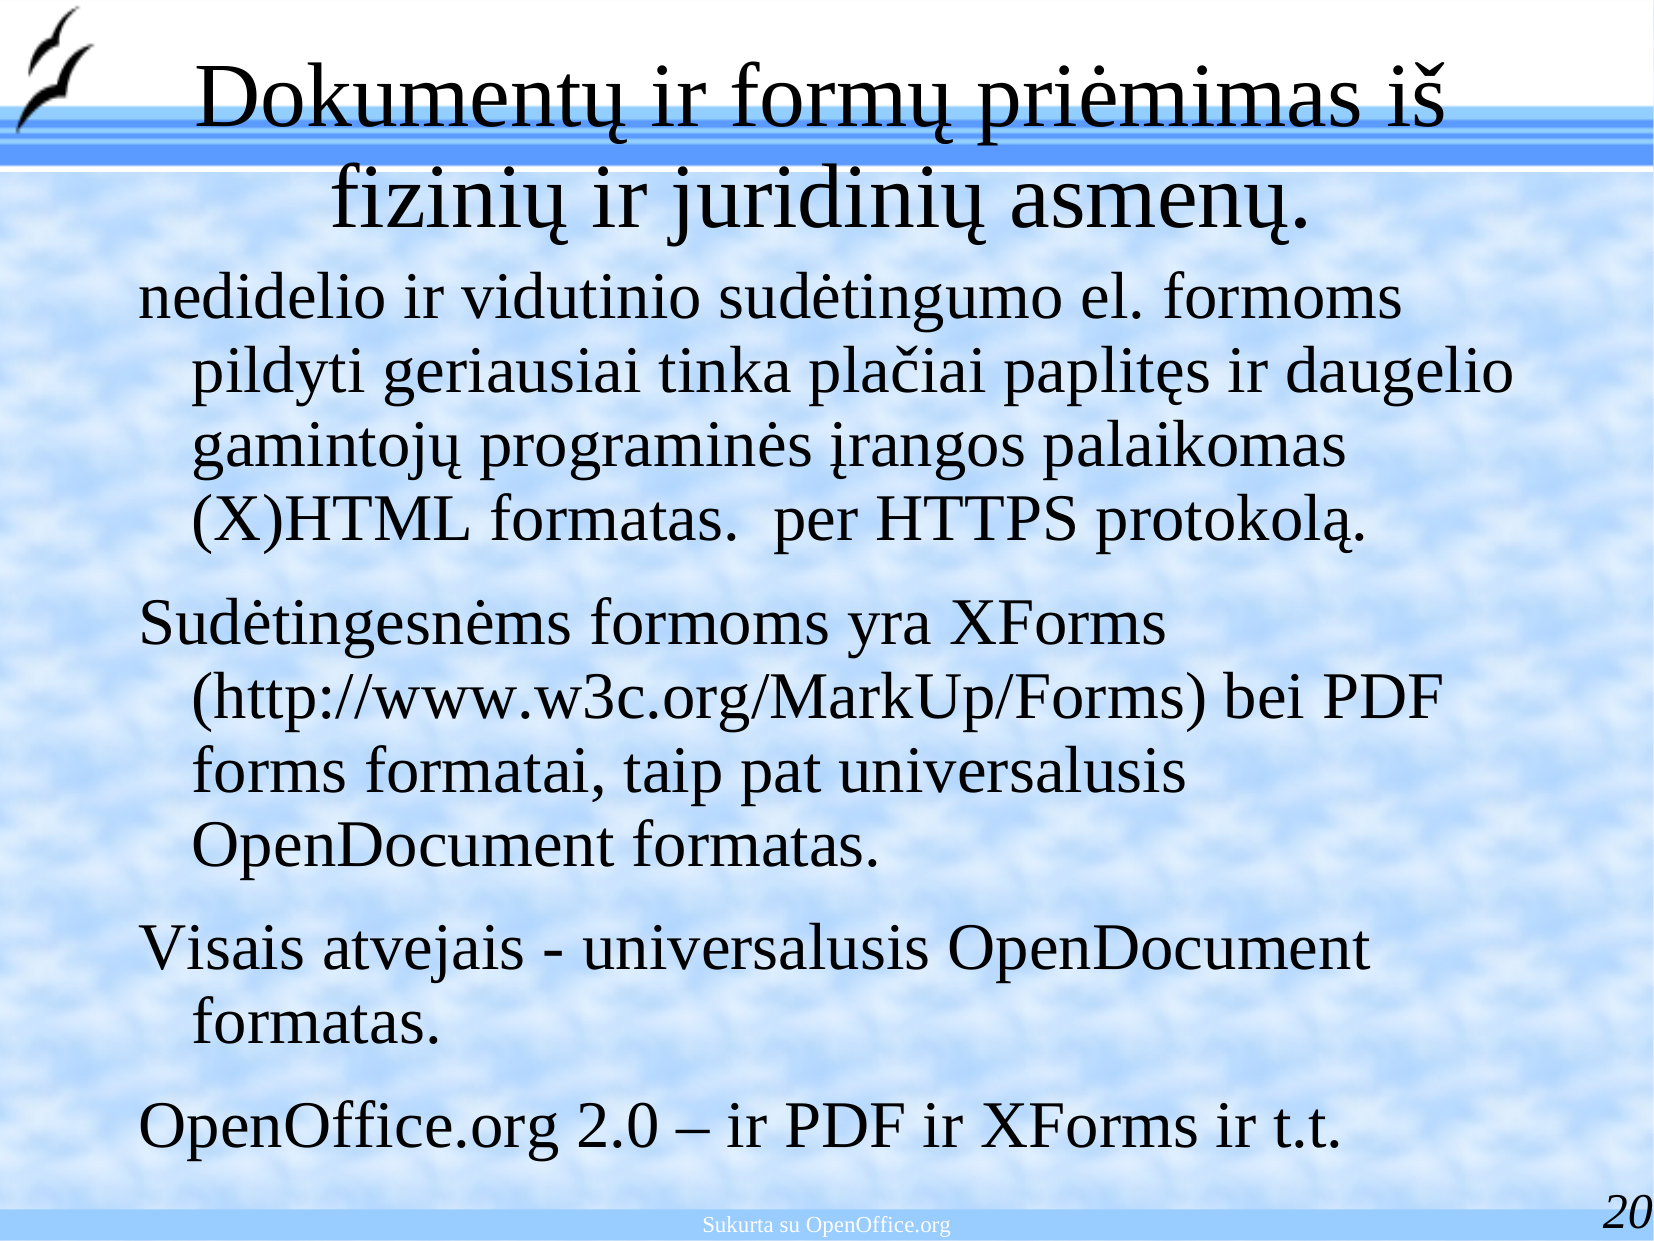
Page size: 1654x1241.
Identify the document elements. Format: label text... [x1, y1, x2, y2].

list nedidelio ir vidutinio sudėtingumo el. formoms pildyti geriausiai tinka plačiai paplitęs ir daugelio gamintojų programinės įrangos palaikomas (X)HTML formatas. per HTTPS protokolą. Sudėtingesnėms formoms yra XForms (http://www.w3c.org/MarkUp/Forms) bei PDF forms formatai, taip pat universalusis OpenDocument formatas. Visais atvejais - universalusis OpenDocument formatas. OpenOffice.org 2.0 – ir PDF ir XForms ir t.t. [120, 259, 1533, 1237]
picture [0, 0, 1654, 1209]
title Dokumentų ir formų priėmimas iš fizinių ir juridinių asmenų. [115, 35, 1528, 258]
picture [1634, 1197, 1647, 1209]
